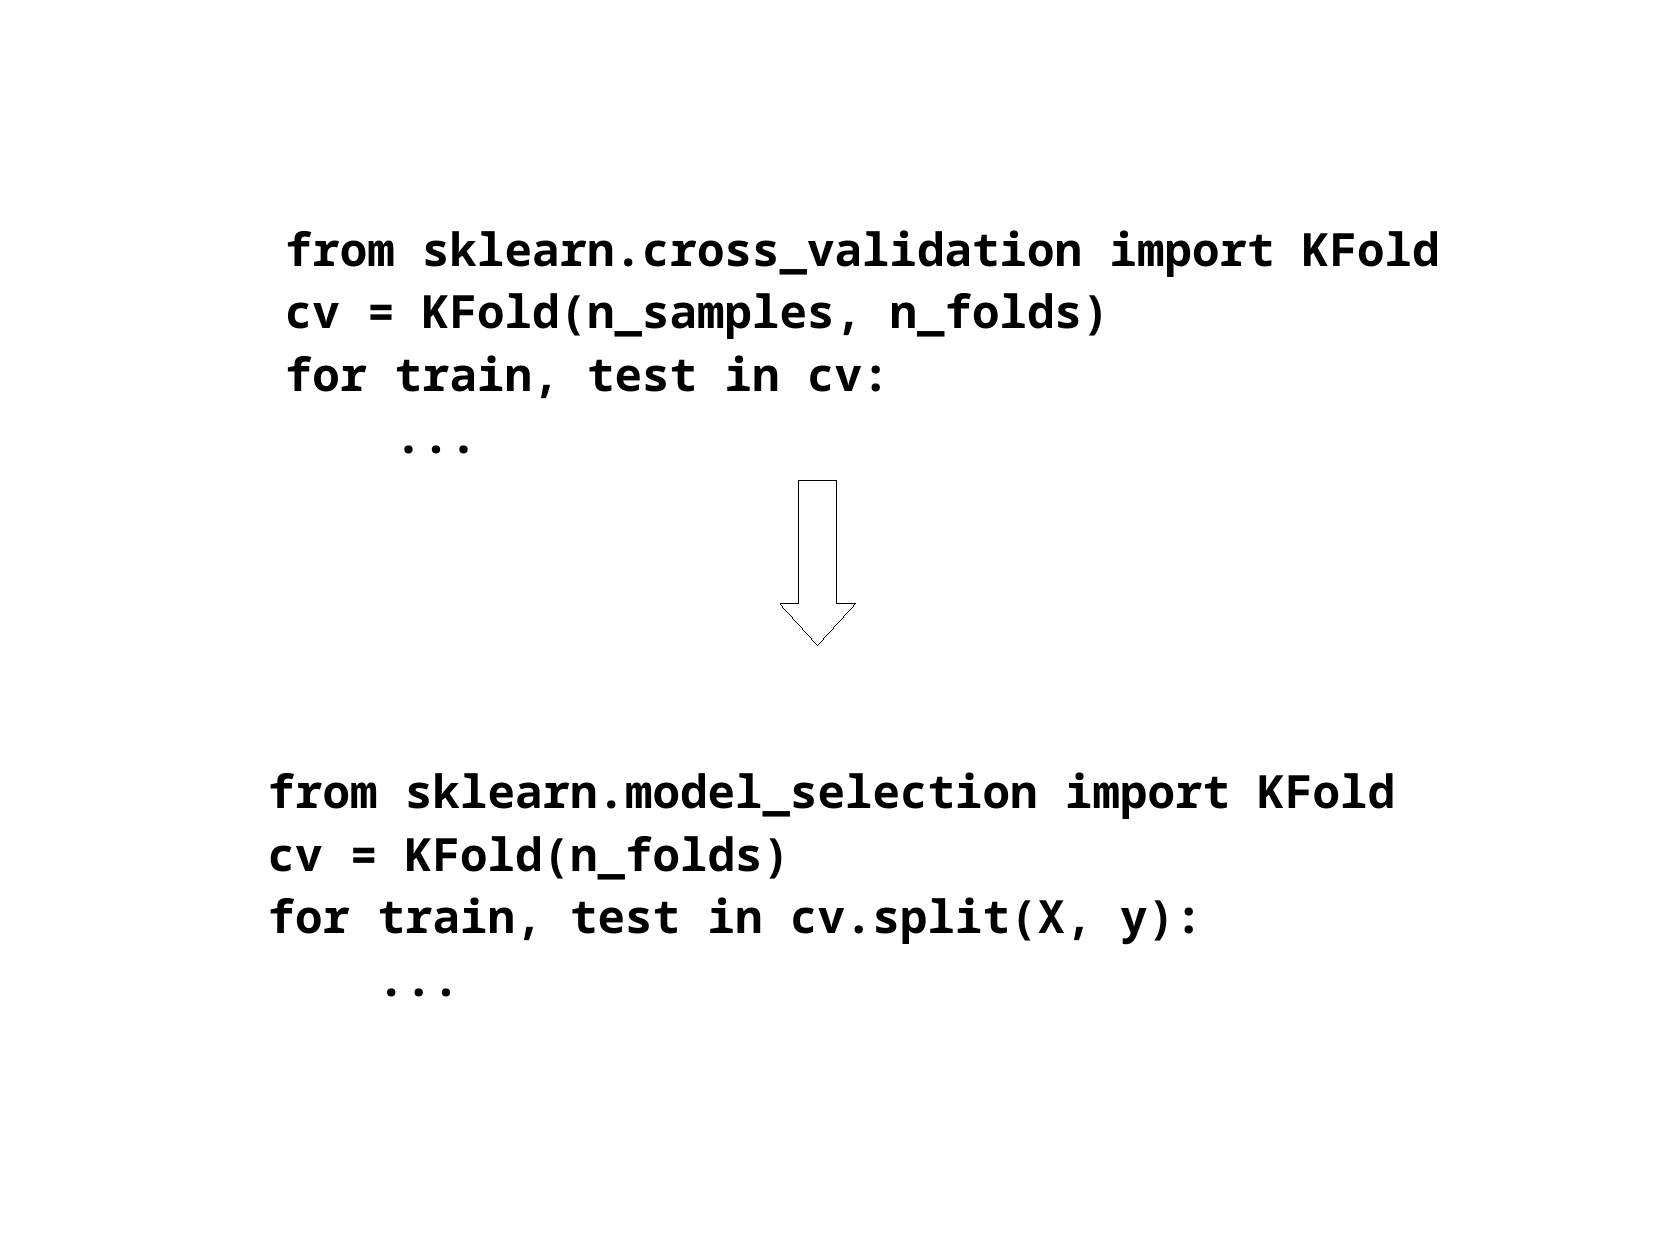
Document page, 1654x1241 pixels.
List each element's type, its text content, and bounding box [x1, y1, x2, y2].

text_box [780, 480, 856, 646]
text_box from sklearn.cross_validation import KFold cv = KFold(n_samples, n_folds) for train, test in cv: ... [270, 210, 1455, 433]
text_box from sklearn.model_selection import KFold cv = KFold(n_folds) for train, test in cv.split(X, y): ... [252, 752, 1411, 976]
